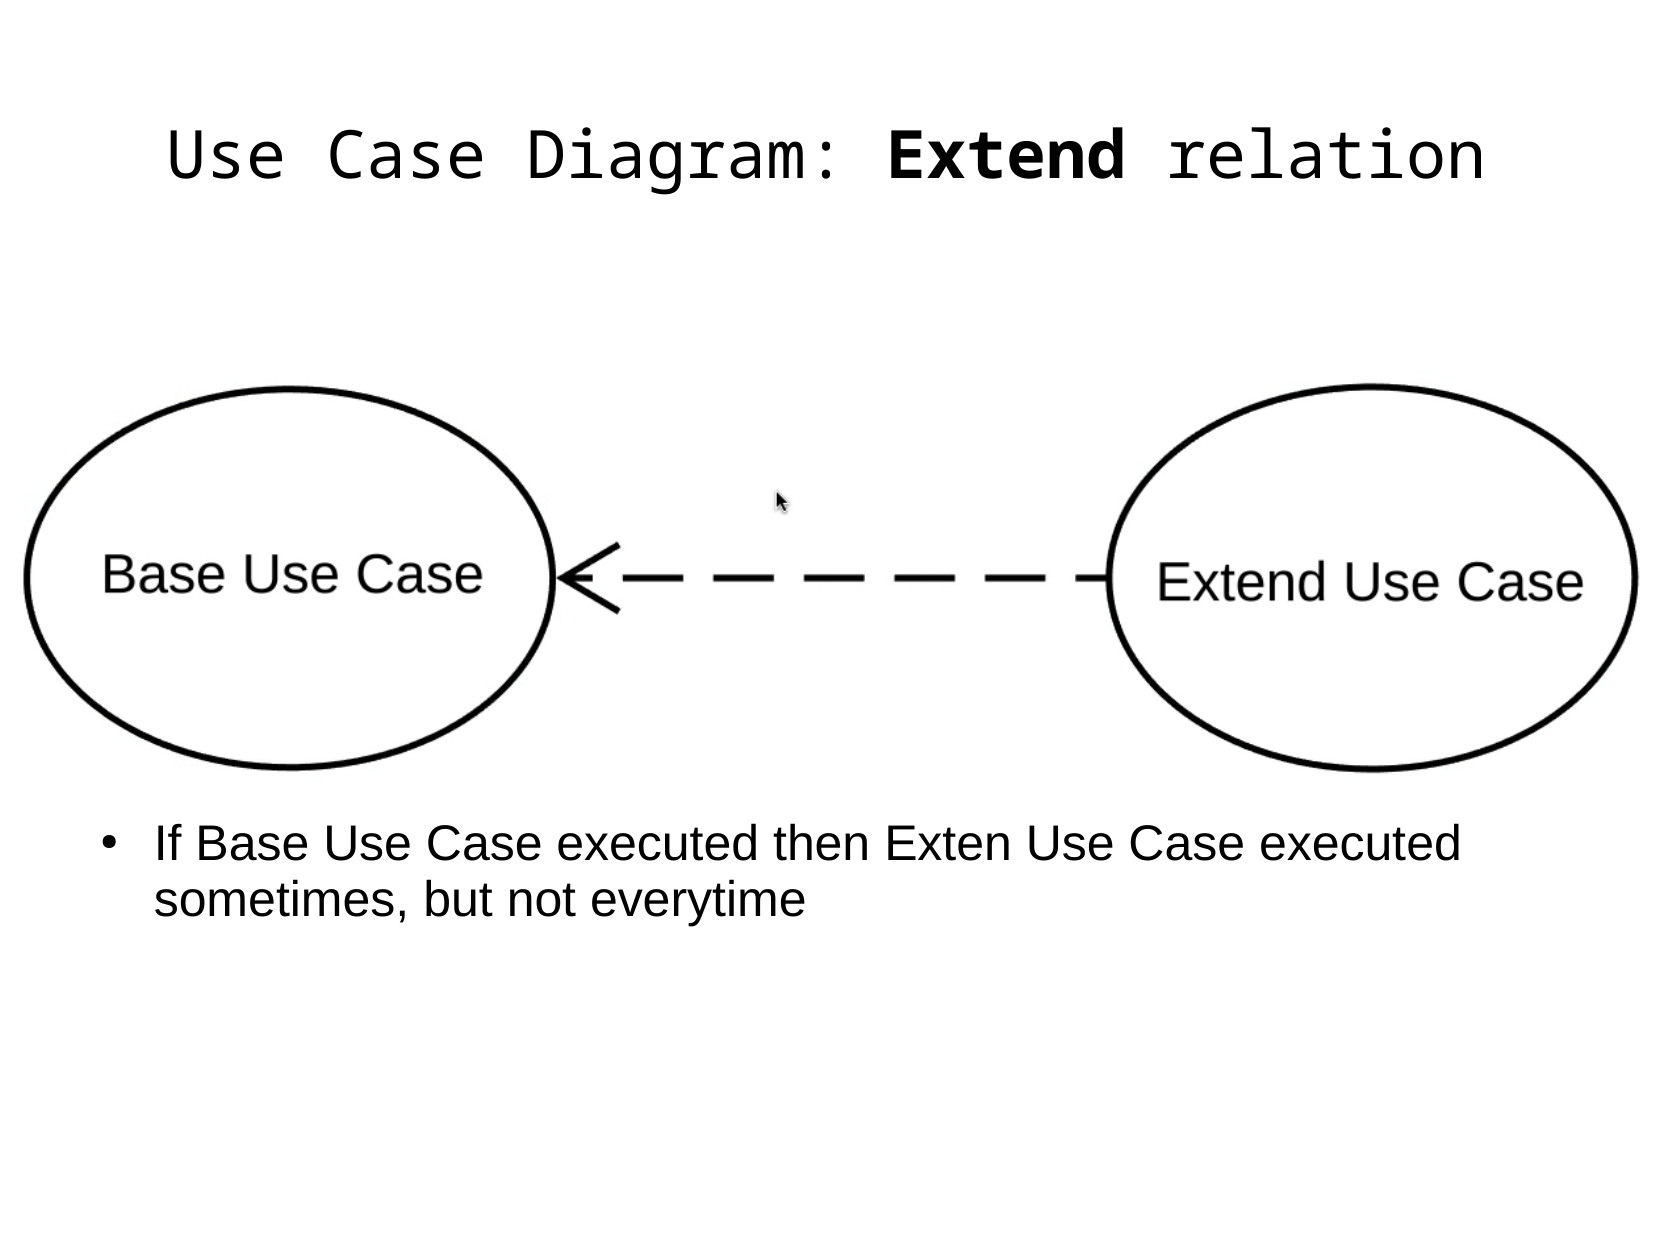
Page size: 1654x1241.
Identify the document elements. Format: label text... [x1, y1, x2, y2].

list If Base Use Case executed then Exten Use Case executed sometimes, but not everytime [82, 814, 1571, 993]
picture [0, 333, 1654, 797]
title Use Case Diagram: Extend relation [82, 49, 1571, 257]
